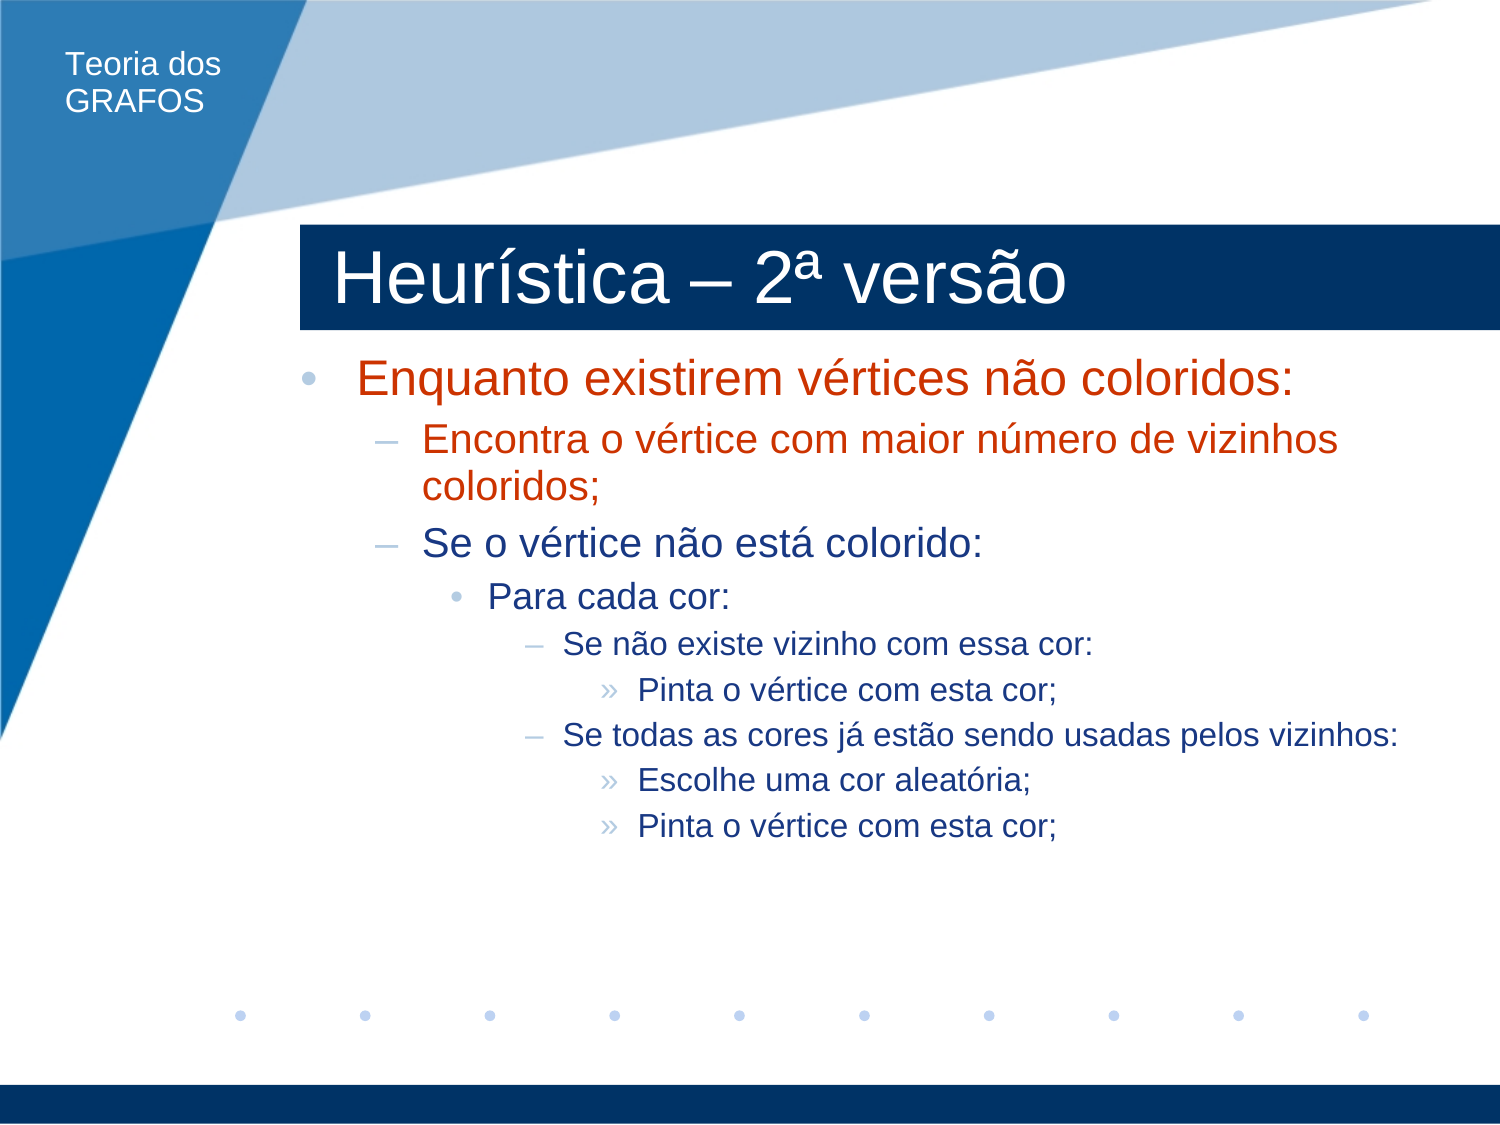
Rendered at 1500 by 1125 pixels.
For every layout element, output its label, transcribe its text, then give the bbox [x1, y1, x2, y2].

list Enquanto existirem vértices não coloridos: Encontra o vértice com maior número de vizinhos coloridos; Se o vértice não está colorido: Para cada cor: Se não existe vizinho com essa cor: Pinta o vértice com esta cor; Se todas as cores já estão sendo usadas pelos vizinhos: Escolhe uma cor aleatória; Pinta o vértice com esta cor; [299, 350, 1475, 1003]
picture [0, 0, 1500, 842]
title Heurística – 2ª versão [300, 224, 1500, 331]
